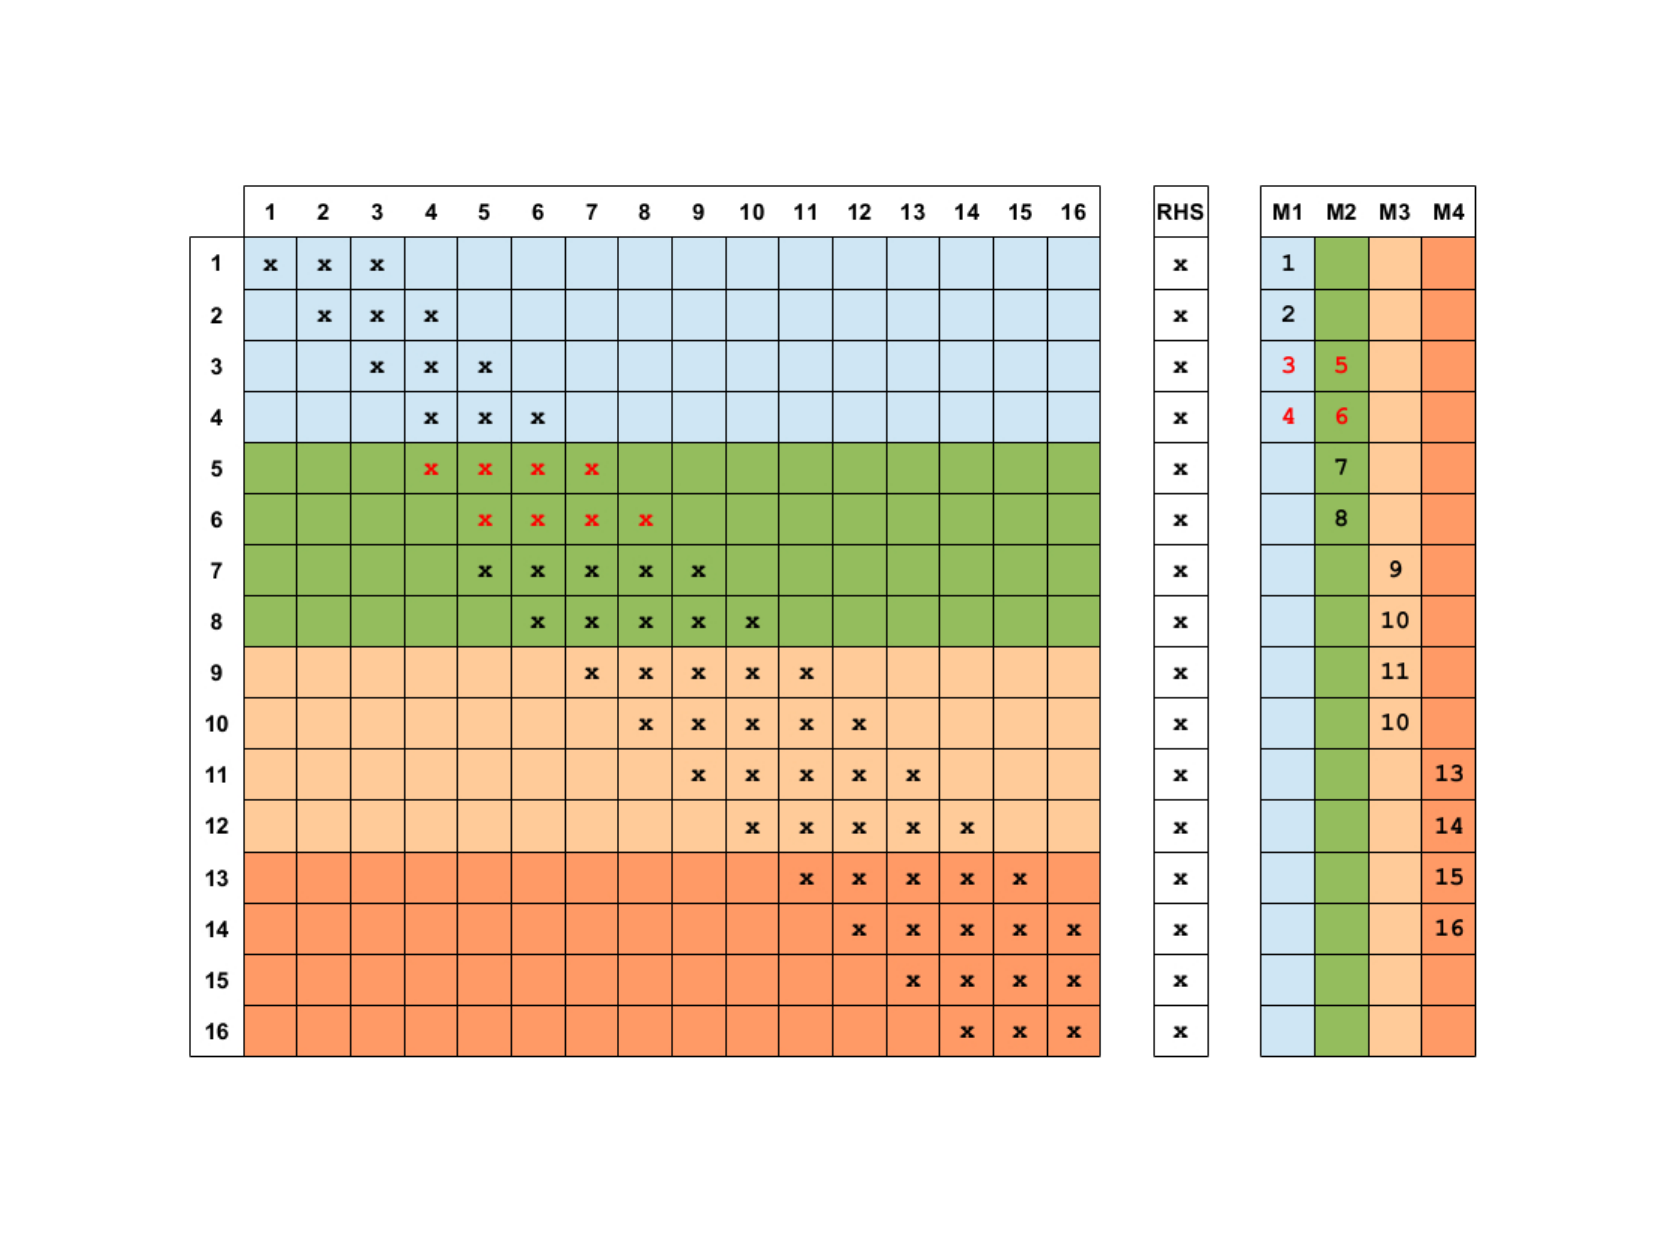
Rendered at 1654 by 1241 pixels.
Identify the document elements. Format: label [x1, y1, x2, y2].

picture [188, 184, 1478, 1059]
